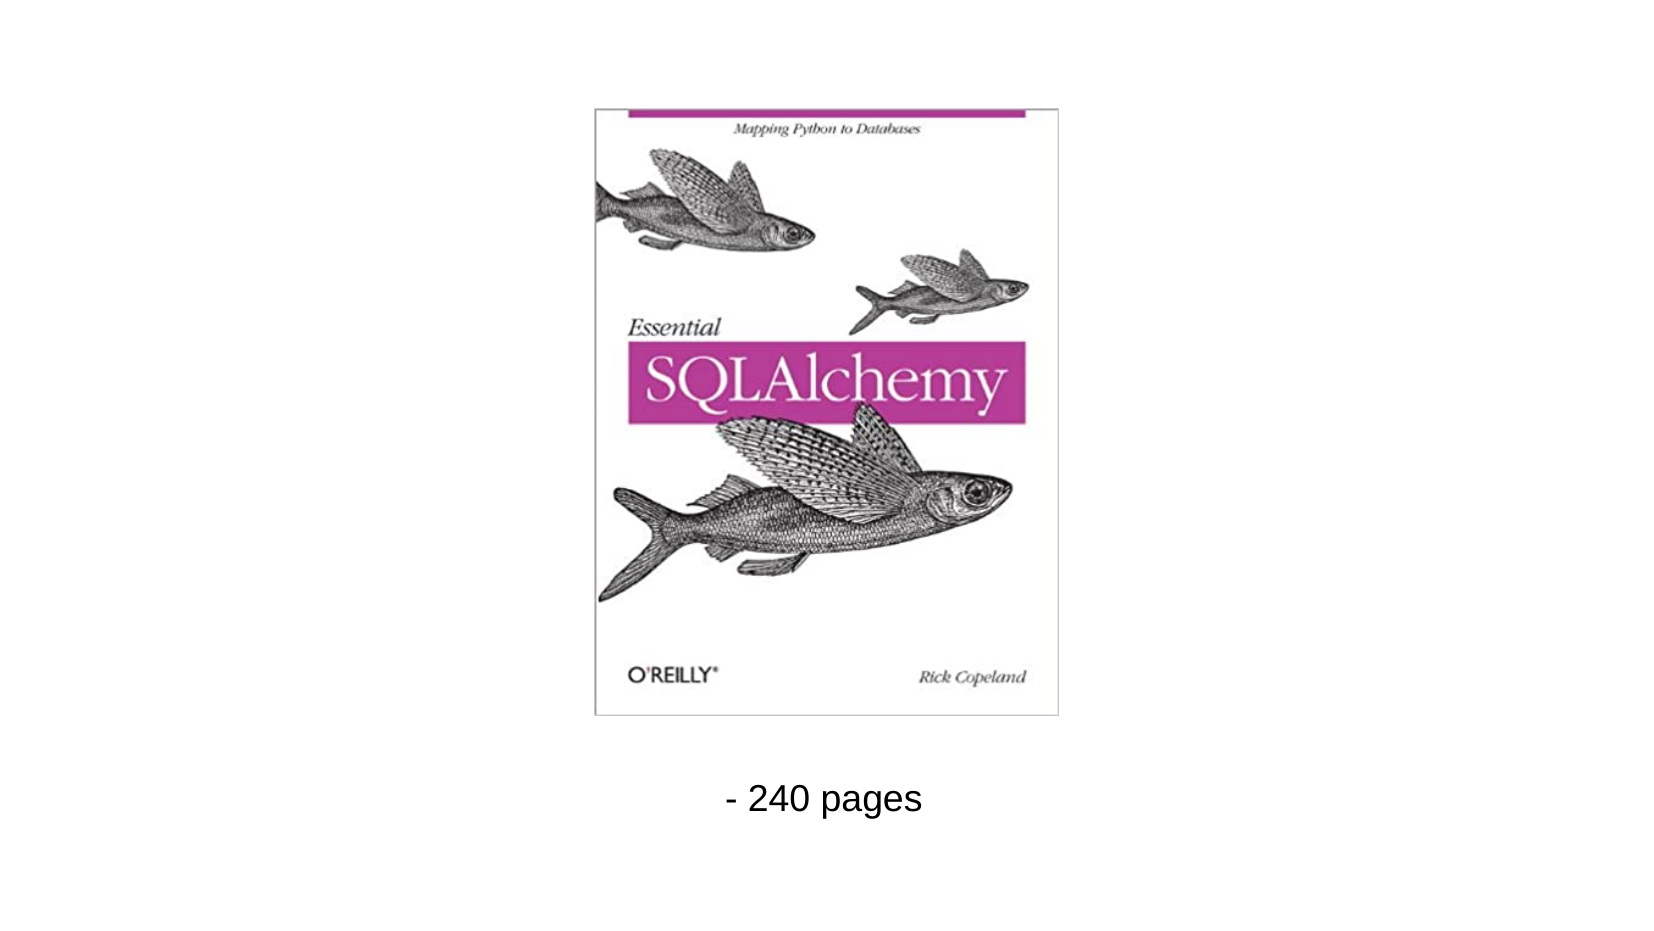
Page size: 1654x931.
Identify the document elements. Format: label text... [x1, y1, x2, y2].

text_box - 240 pages [710, 769, 938, 827]
picture [594, 108, 1059, 716]
